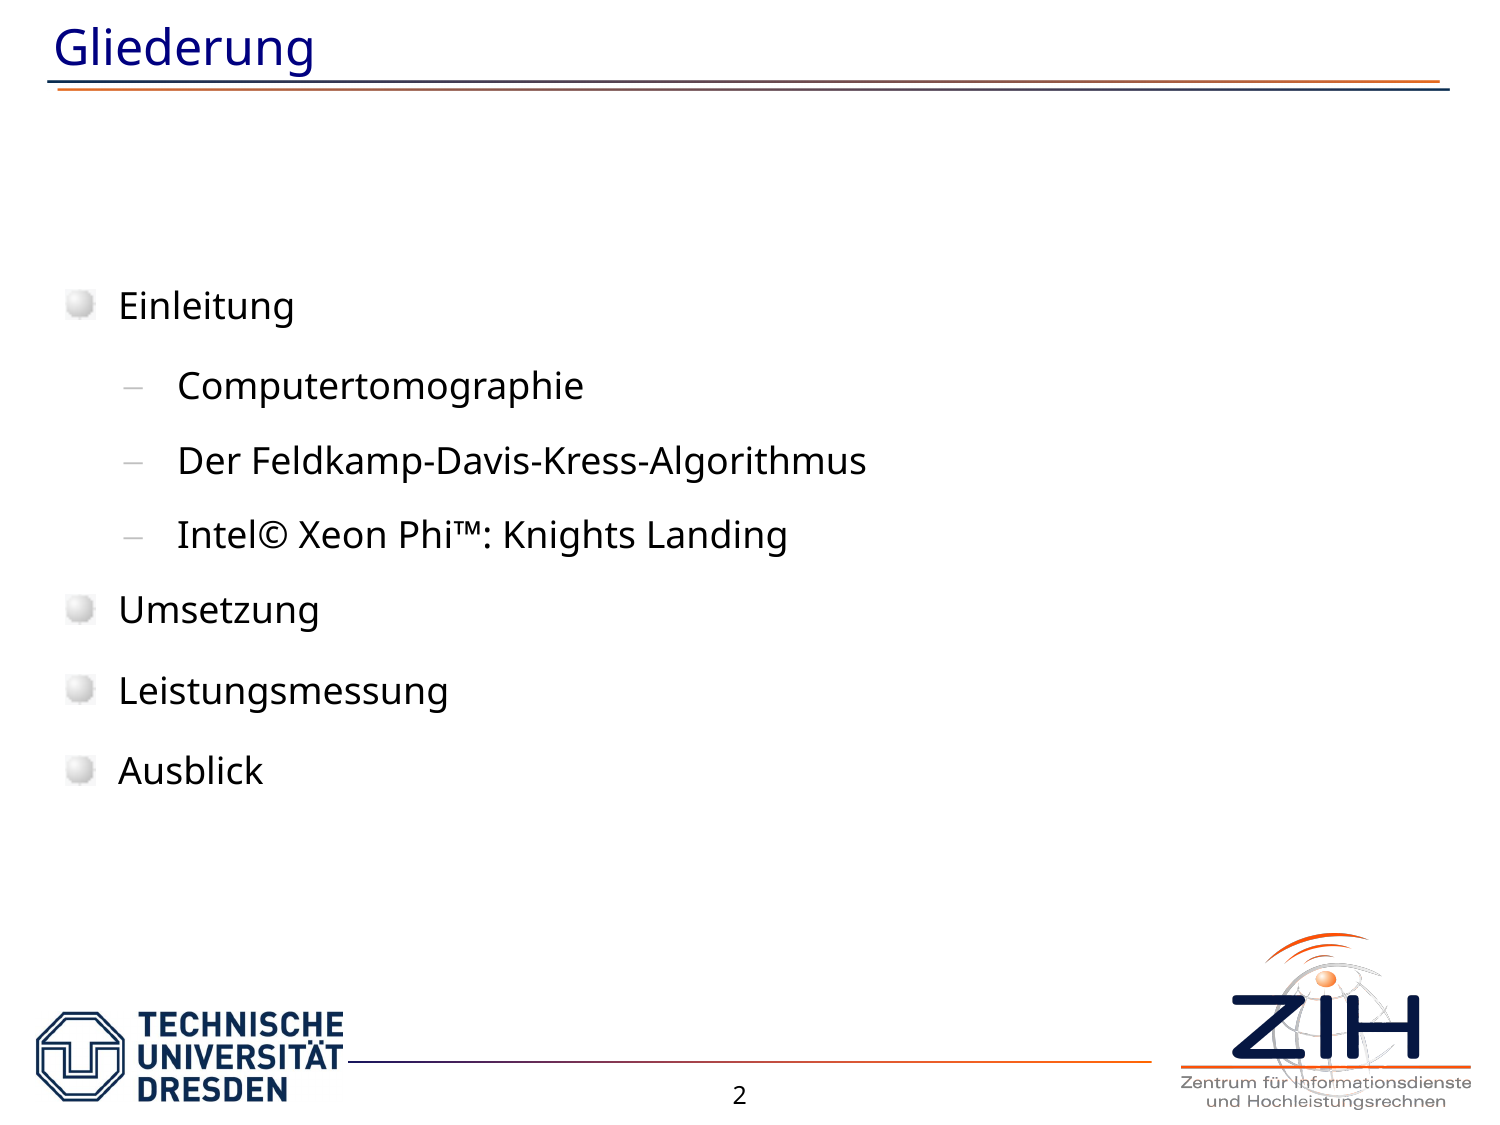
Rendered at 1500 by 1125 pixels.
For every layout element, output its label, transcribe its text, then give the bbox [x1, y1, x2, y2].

picture [35, 1011, 343, 1102]
title Gliederung [53, 12, 1453, 81]
picture [47, 80, 1450, 91]
list Einleitung Computertomographie Der Feldkamp-Davis-Kress-Algorithmus Intel© Xeon Phi™: Knights Landing Umsetzung Leistungsmessung Ausblick [29, 118, 1418, 941]
picture [1181, 933, 1471, 1110]
